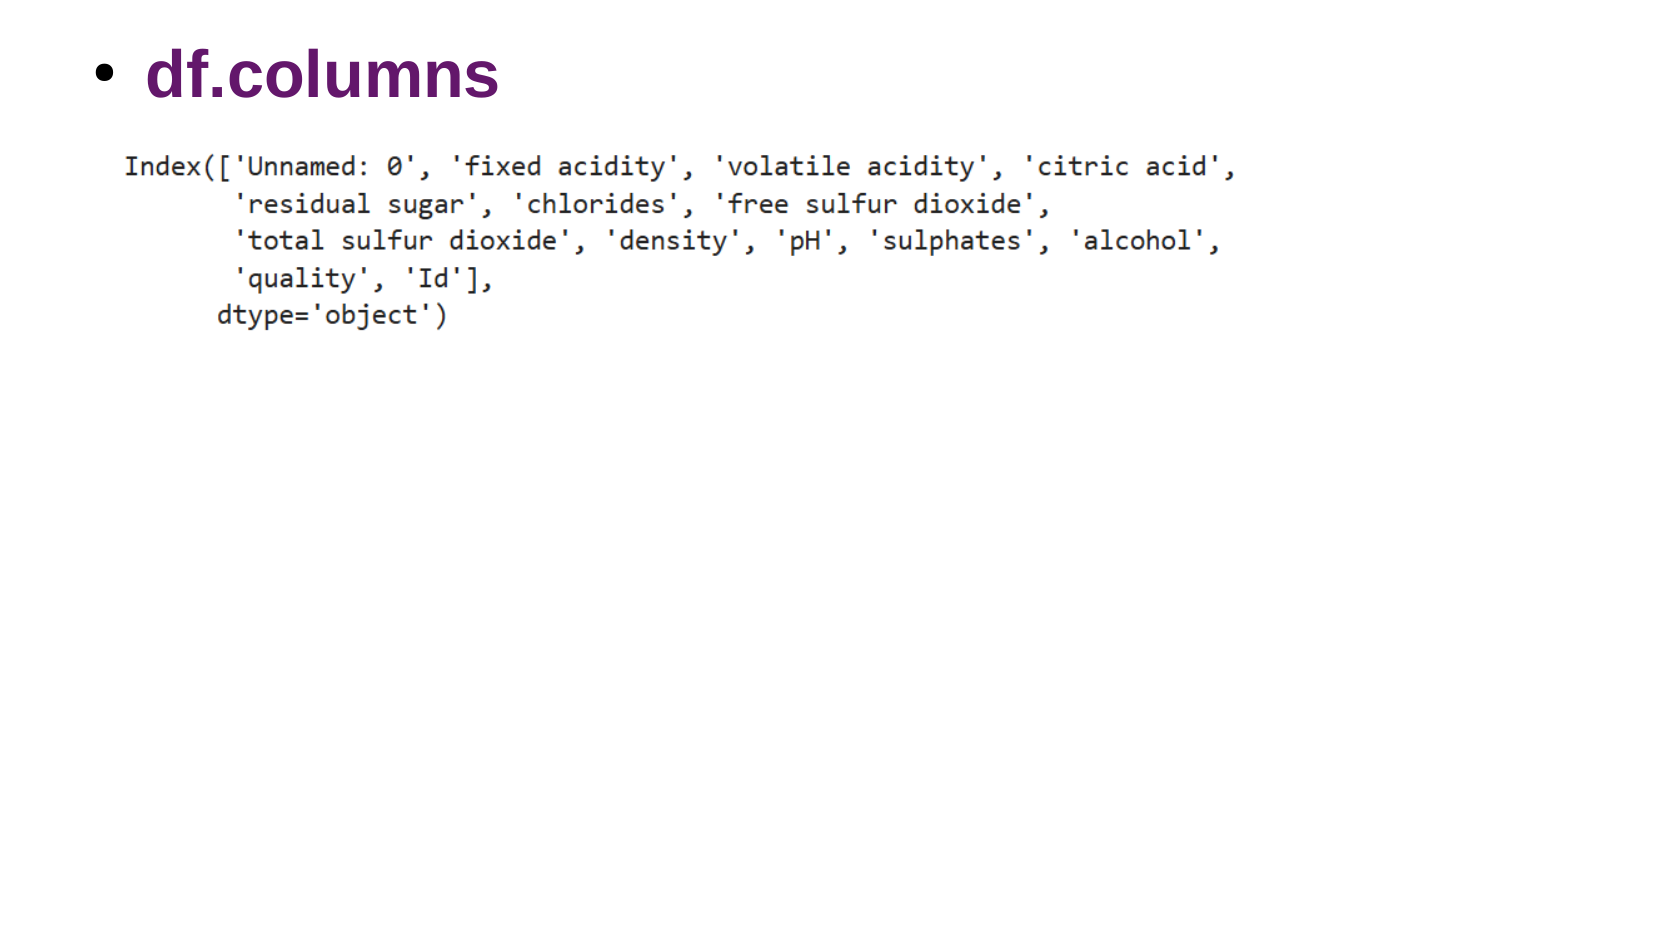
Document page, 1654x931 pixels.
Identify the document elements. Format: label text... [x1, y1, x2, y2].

picture [112, 149, 1259, 344]
list df.columns [75, 37, 1564, 863]
